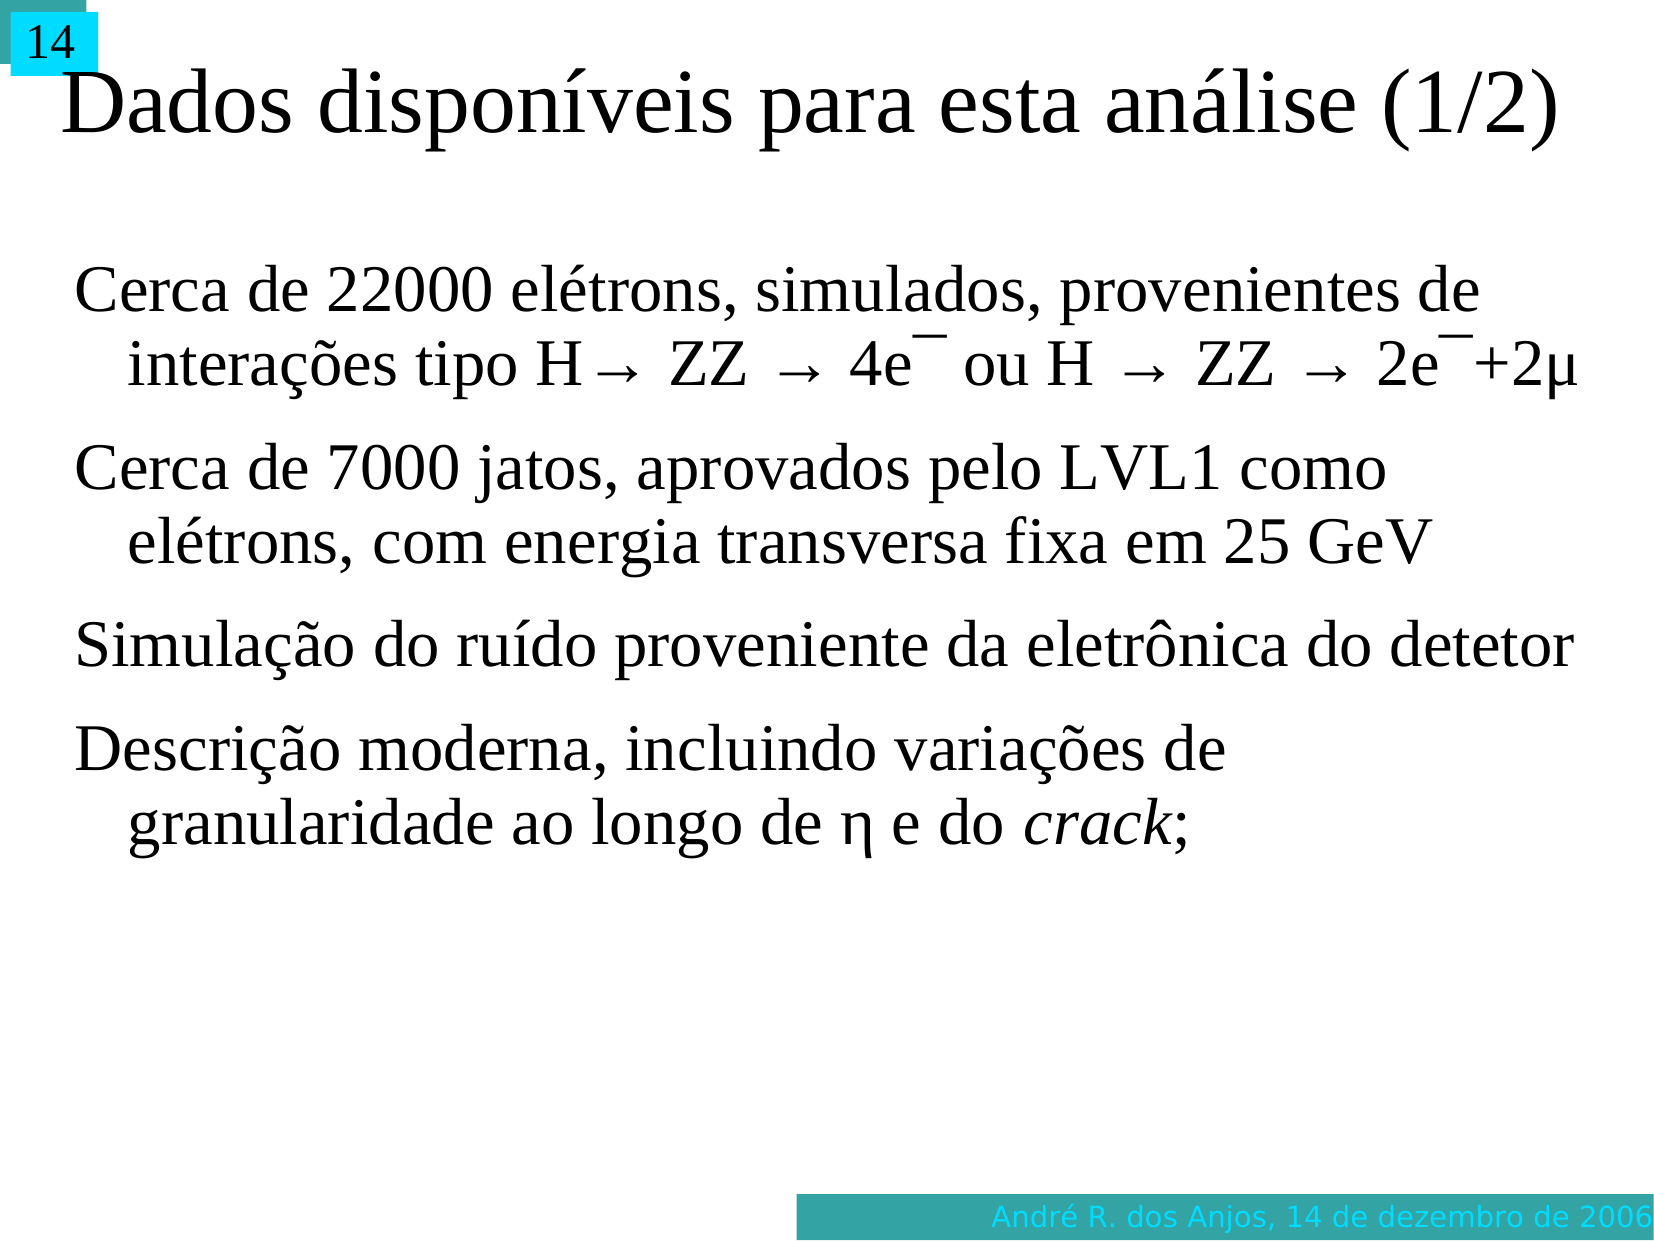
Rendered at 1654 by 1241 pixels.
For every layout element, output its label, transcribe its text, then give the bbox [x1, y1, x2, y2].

list Cerca de 22000 elétrons, simulados, provenientes de interações tipo H→ ZZ → 4e¯ ou H → ZZ → 2e¯+2μ Cerca de 7000 jatos, aprovados pelo LVL1 como elétrons, com energia transversa fixa em 25 GeV Simulação do ruído proveniente da eletrônica do detetor Descrição moderna, incluindo variações de granularidade ao longo de η e do crack; [56, 252, 1598, 1009]
title Dados disponíveis para esta análise (1/2) [28, 34, 1595, 170]
